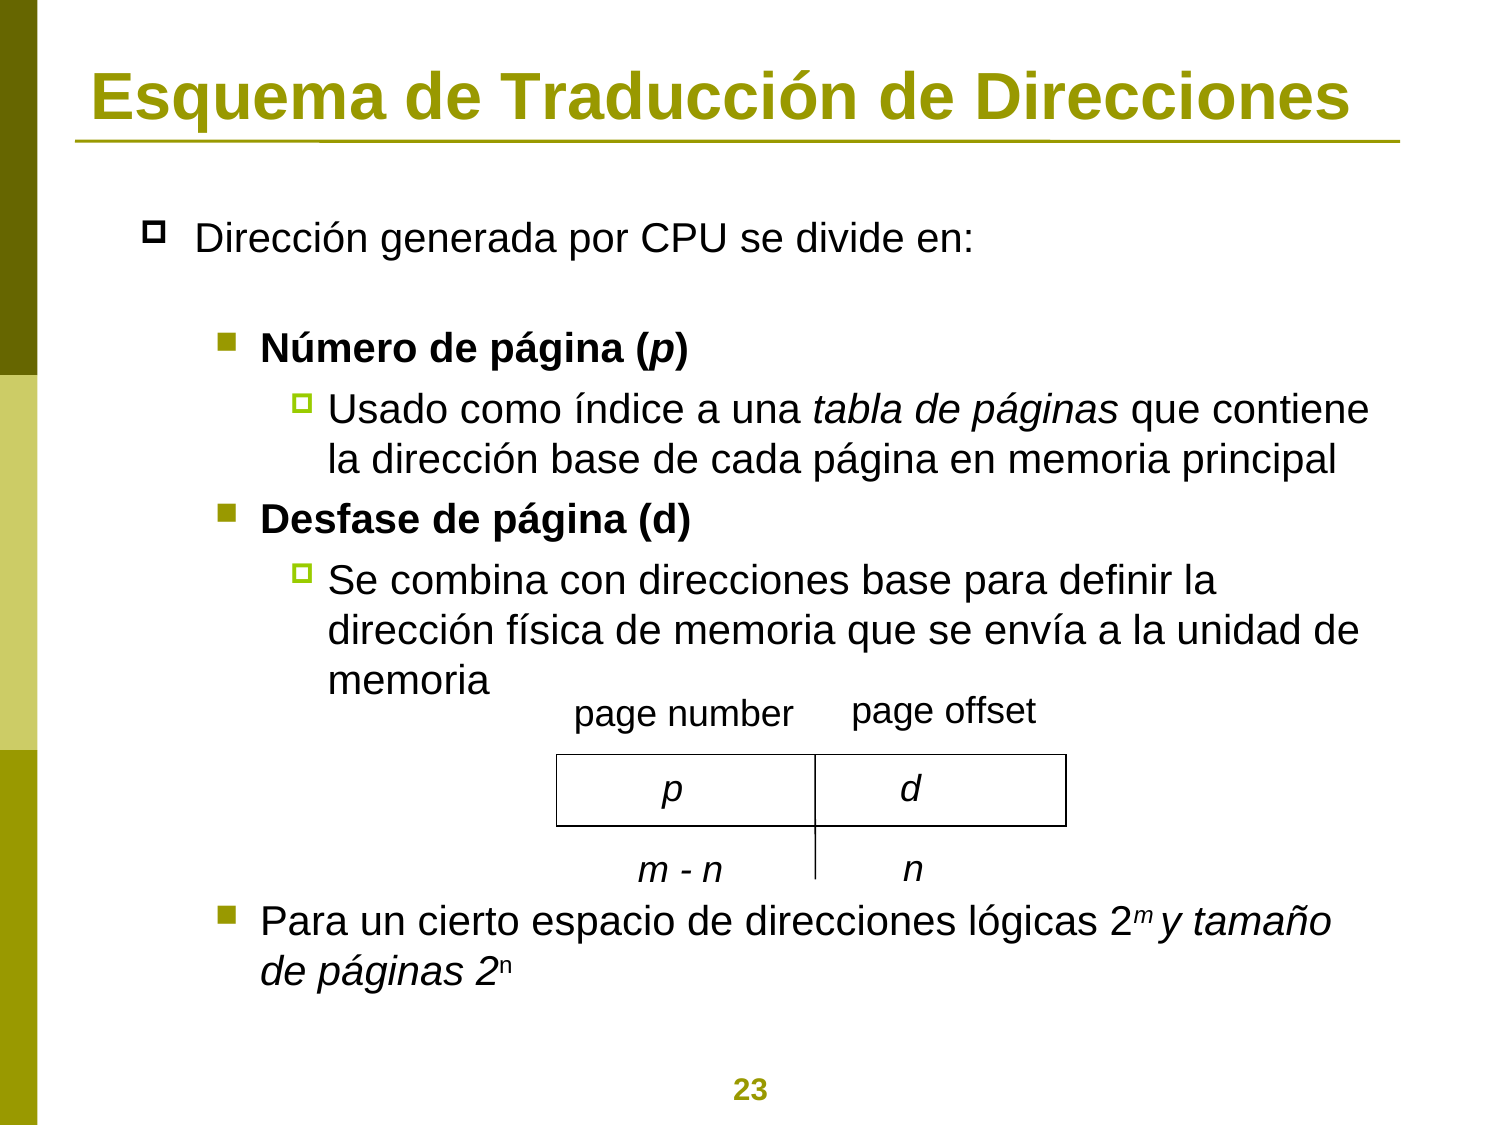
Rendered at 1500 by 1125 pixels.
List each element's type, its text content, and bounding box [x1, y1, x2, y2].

text_box p [647, 756, 698, 817]
text_box Dirección generada por CPU se divide en: Número de página (p) Usado como índice a una tabla de páginas que contiene la dirección base de cada página en memoria principal Desfase de página (d) Se combina con direcciones base para definir la dirección física de memoria que se envía a la unidad de memoria Para un cierto espacio de direcciones lógicas 2m y tamaño de páginas 2n [125, 203, 1397, 1036]
text_box d [885, 756, 936, 818]
text_box page offset [836, 678, 1052, 740]
text_box m - n [615, 836, 746, 898]
text_box [556, 754, 814, 827]
text_box Esquema de Traducción de Direcciones [75, 45, 1426, 141]
text_box n [877, 836, 950, 897]
text_box [816, 754, 1066, 827]
text_box page number [559, 681, 810, 742]
